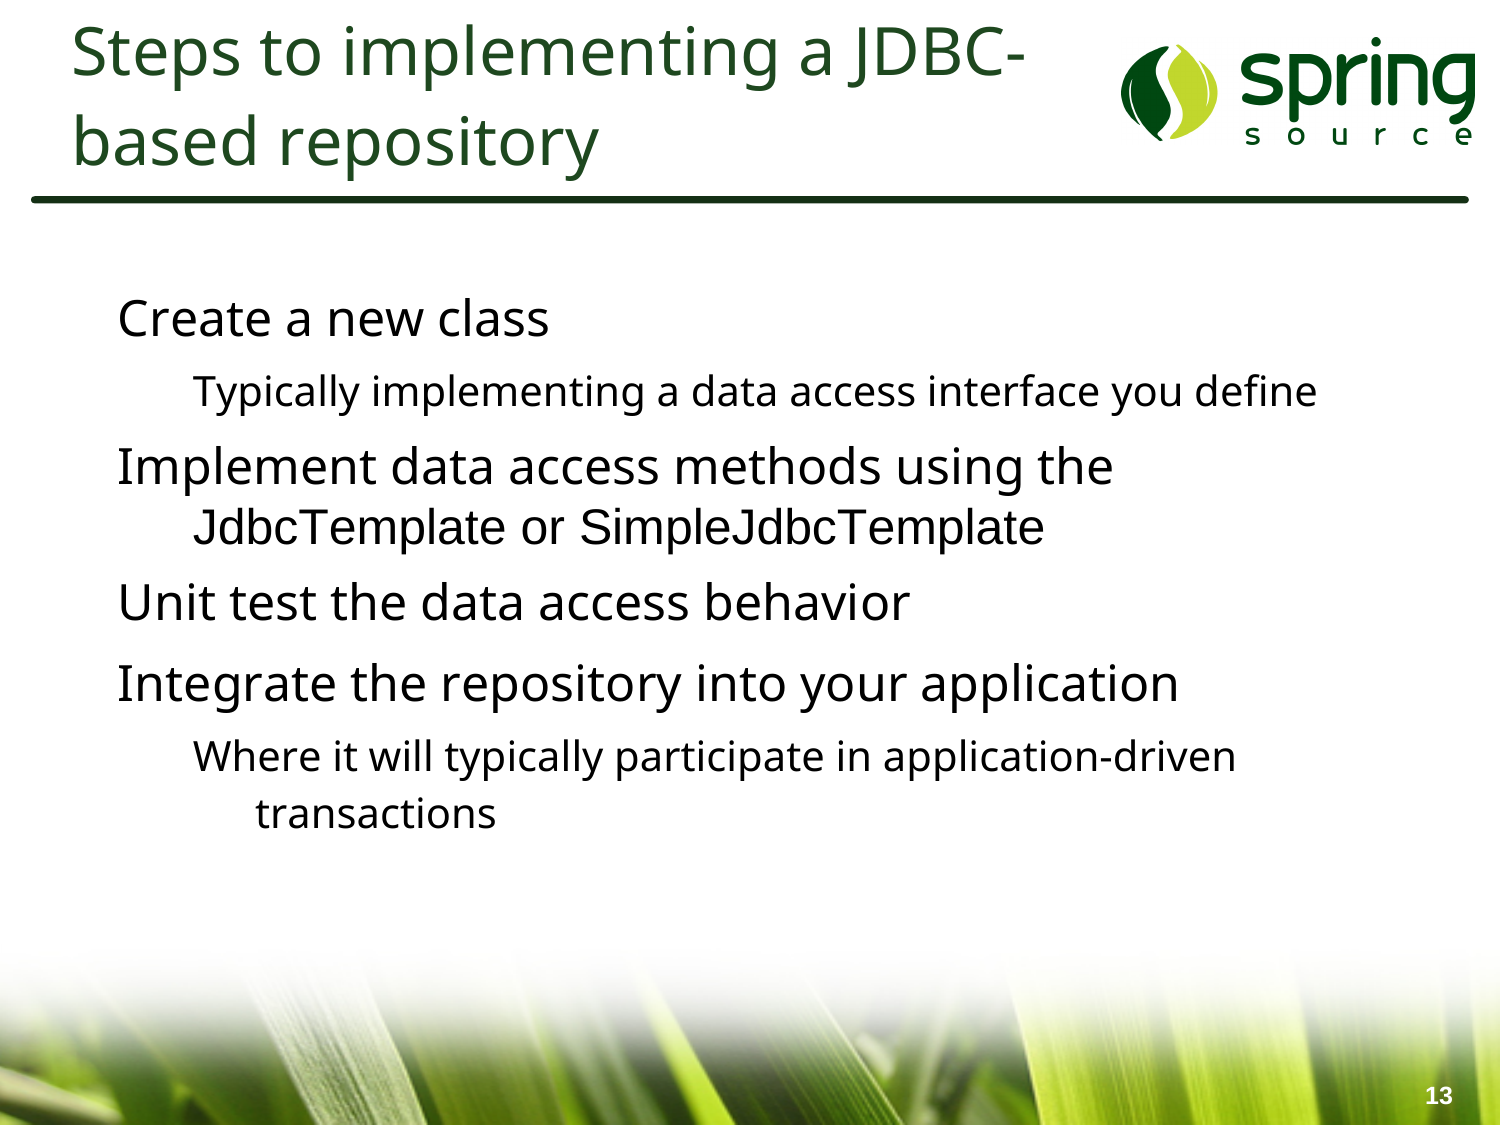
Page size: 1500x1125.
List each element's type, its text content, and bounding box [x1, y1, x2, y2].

picture [0, 944, 1500, 1125]
list Create a new class Typically implementing a data access interface you define Implement data access methods using the JdbcTemplate or SimpleJdbcTemplate Unit test the data access behavior Integrate the repository into your application Where it will typically participate in application-driven transactions [103, 275, 1394, 938]
title Steps to implementing a JDBC-based repository [56, 5, 1089, 184]
picture [1121, 37, 1475, 145]
